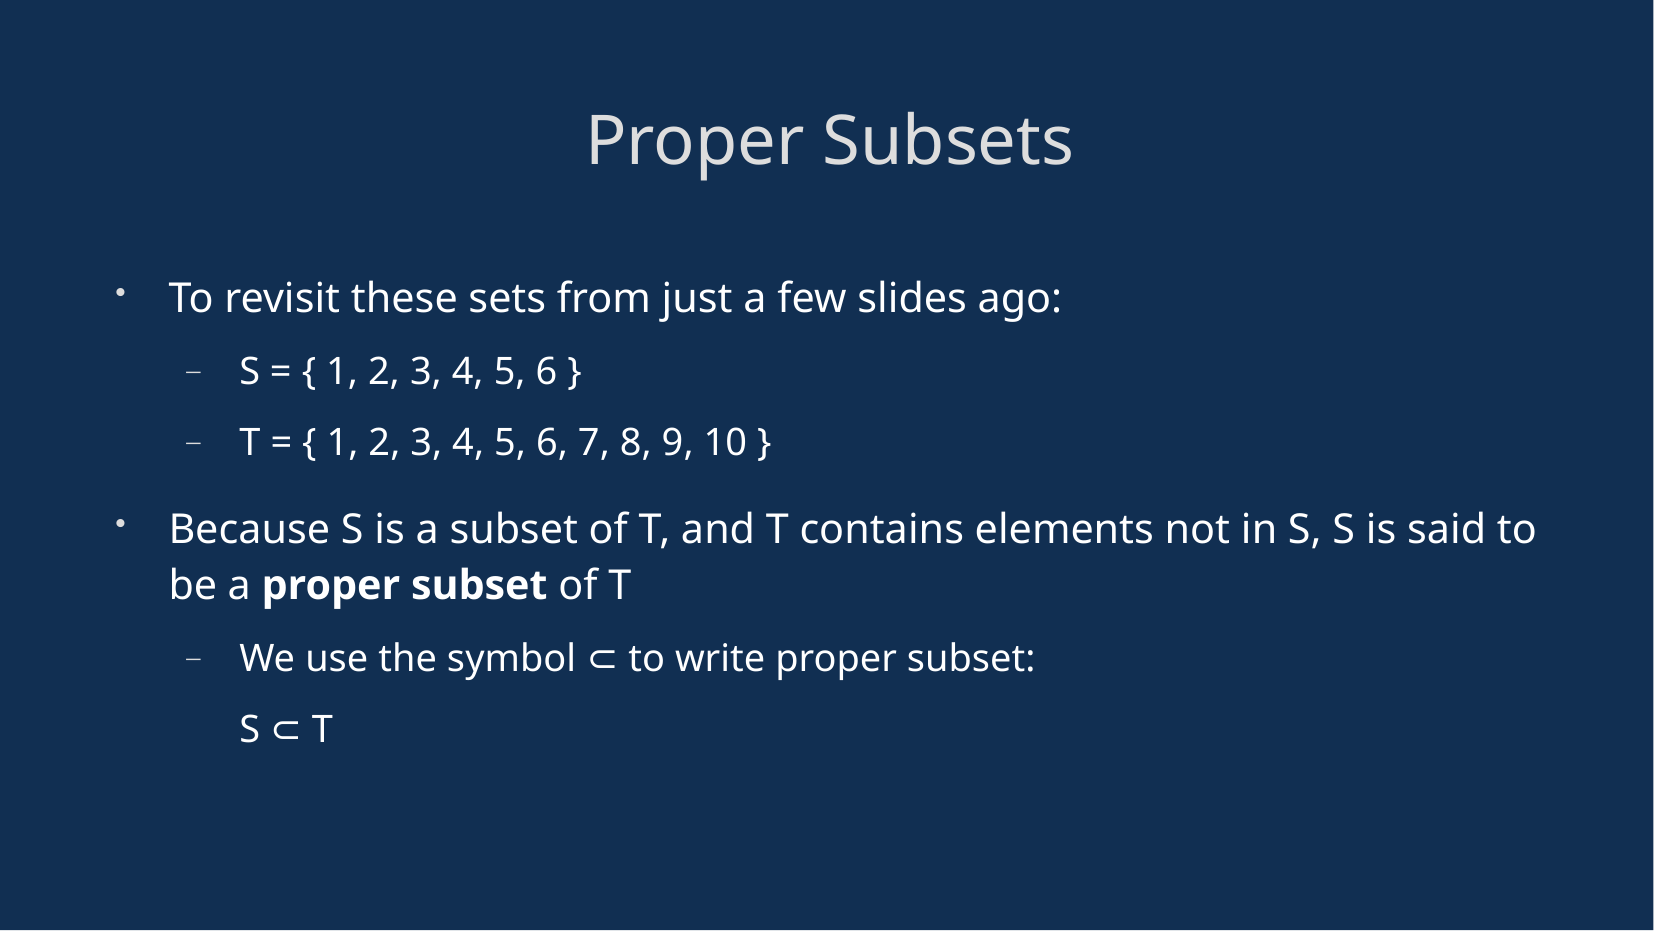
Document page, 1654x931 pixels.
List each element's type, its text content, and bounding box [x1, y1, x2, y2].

title Proper Subsets [97, 56, 1563, 220]
list To revisit these sets from just a few slides ago: S = { 1, 2, 3, 4, 5, 6 } T = { 1, 2, 3, 4, 5, 6, 7, 8, 9, 10 } Because S is a subset of T, and T contains elements not in S, S is said to be a proper subset of T We use the symbol ⊂ to write proper subset: S ⊂ T [97, 268, 1563, 806]
